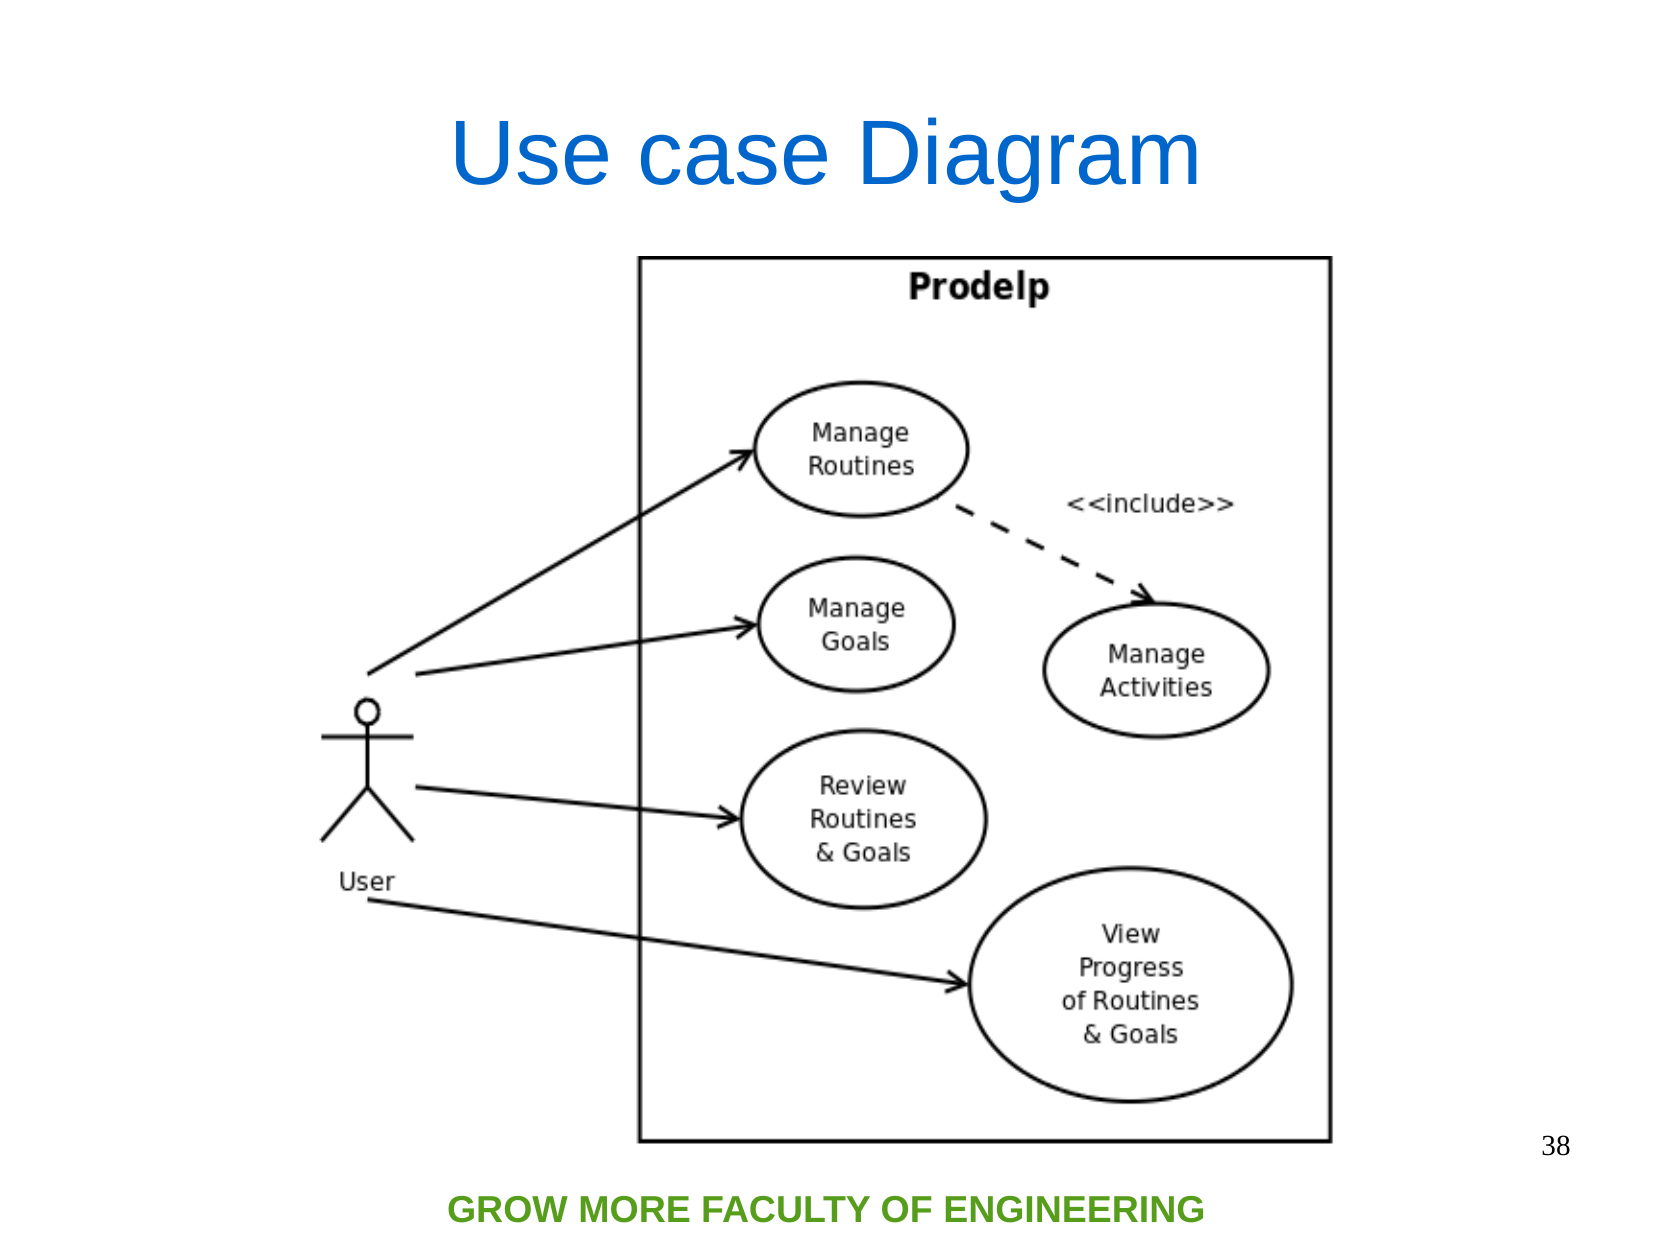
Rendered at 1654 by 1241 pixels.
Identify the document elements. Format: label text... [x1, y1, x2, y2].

title Use case Diagram [82, 49, 1571, 257]
picture [318, 256, 1335, 1146]
